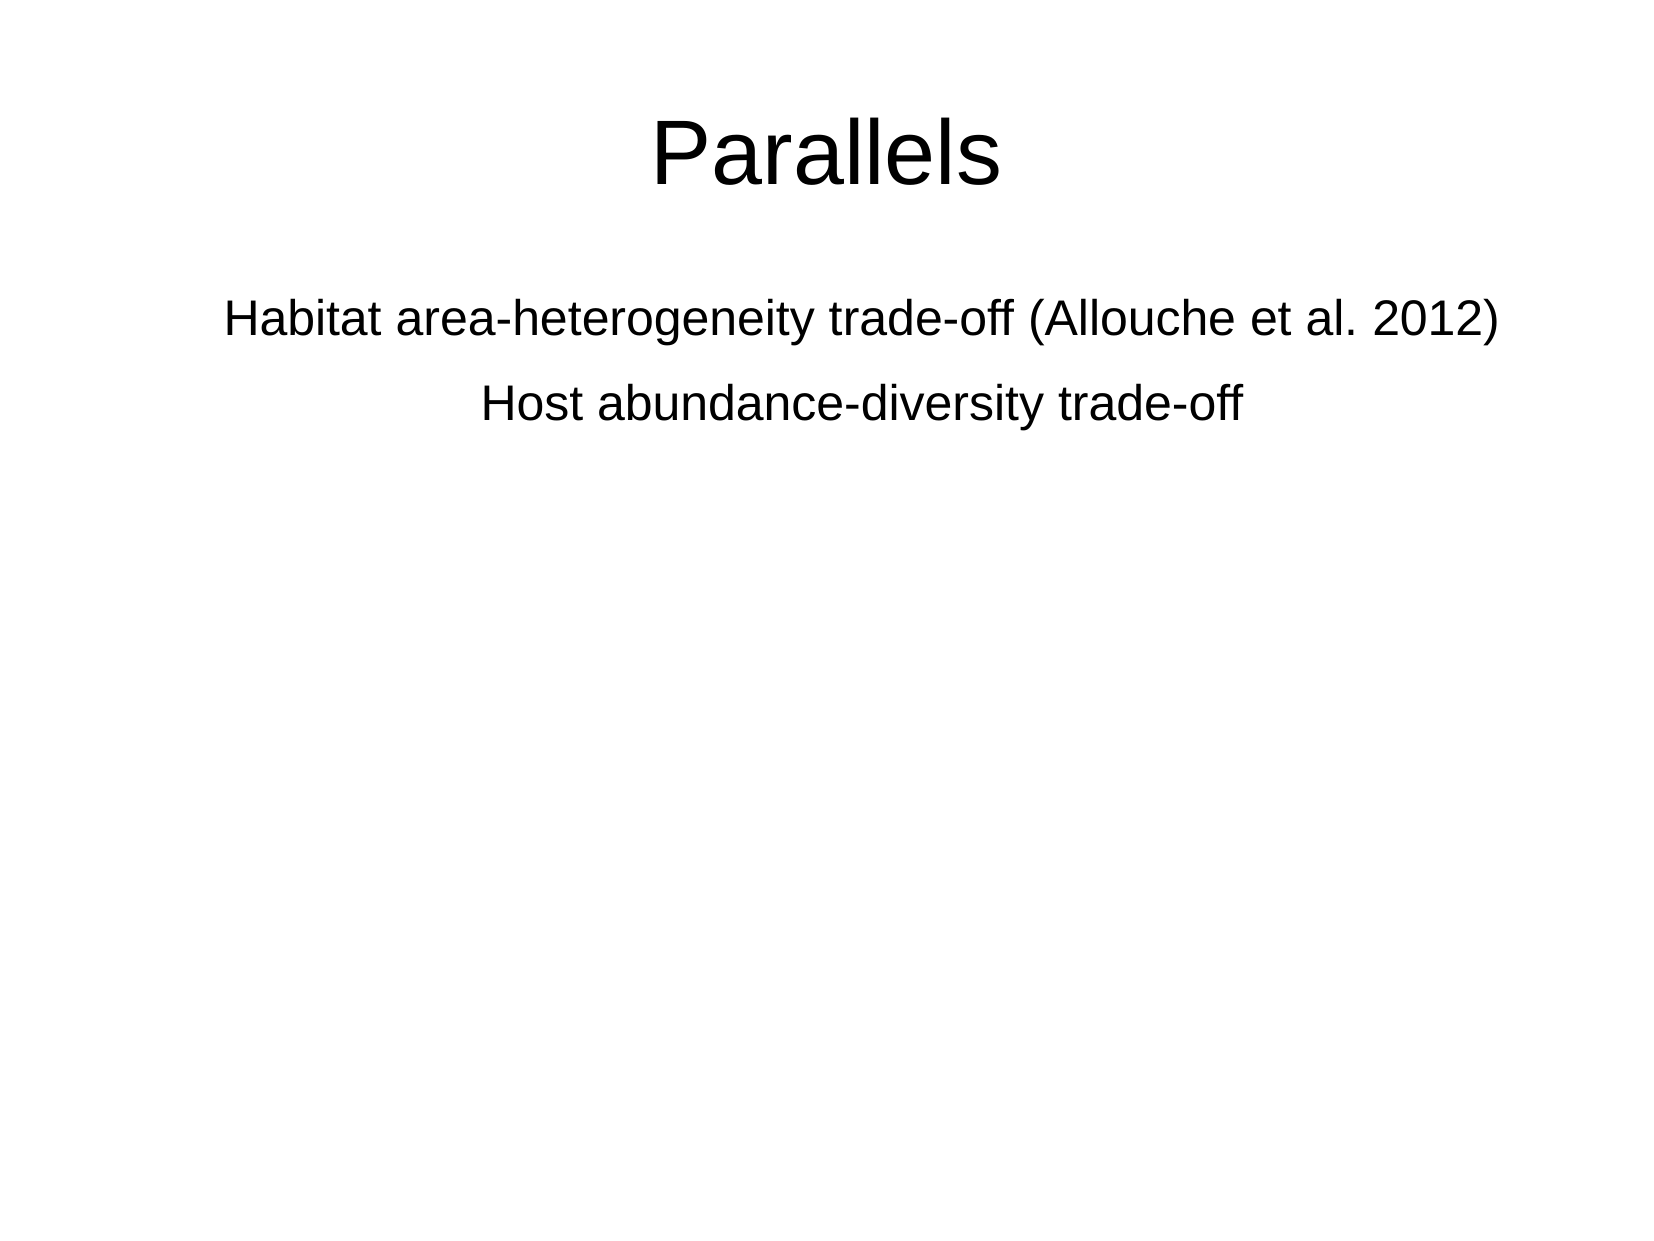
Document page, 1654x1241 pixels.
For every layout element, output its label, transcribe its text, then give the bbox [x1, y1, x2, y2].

title Parallels [82, 49, 1571, 257]
list Habitat area-heterogeneity trade-off (Allouche et al. 2012) Host abundance-diversity trade-off [82, 290, 1571, 1010]
